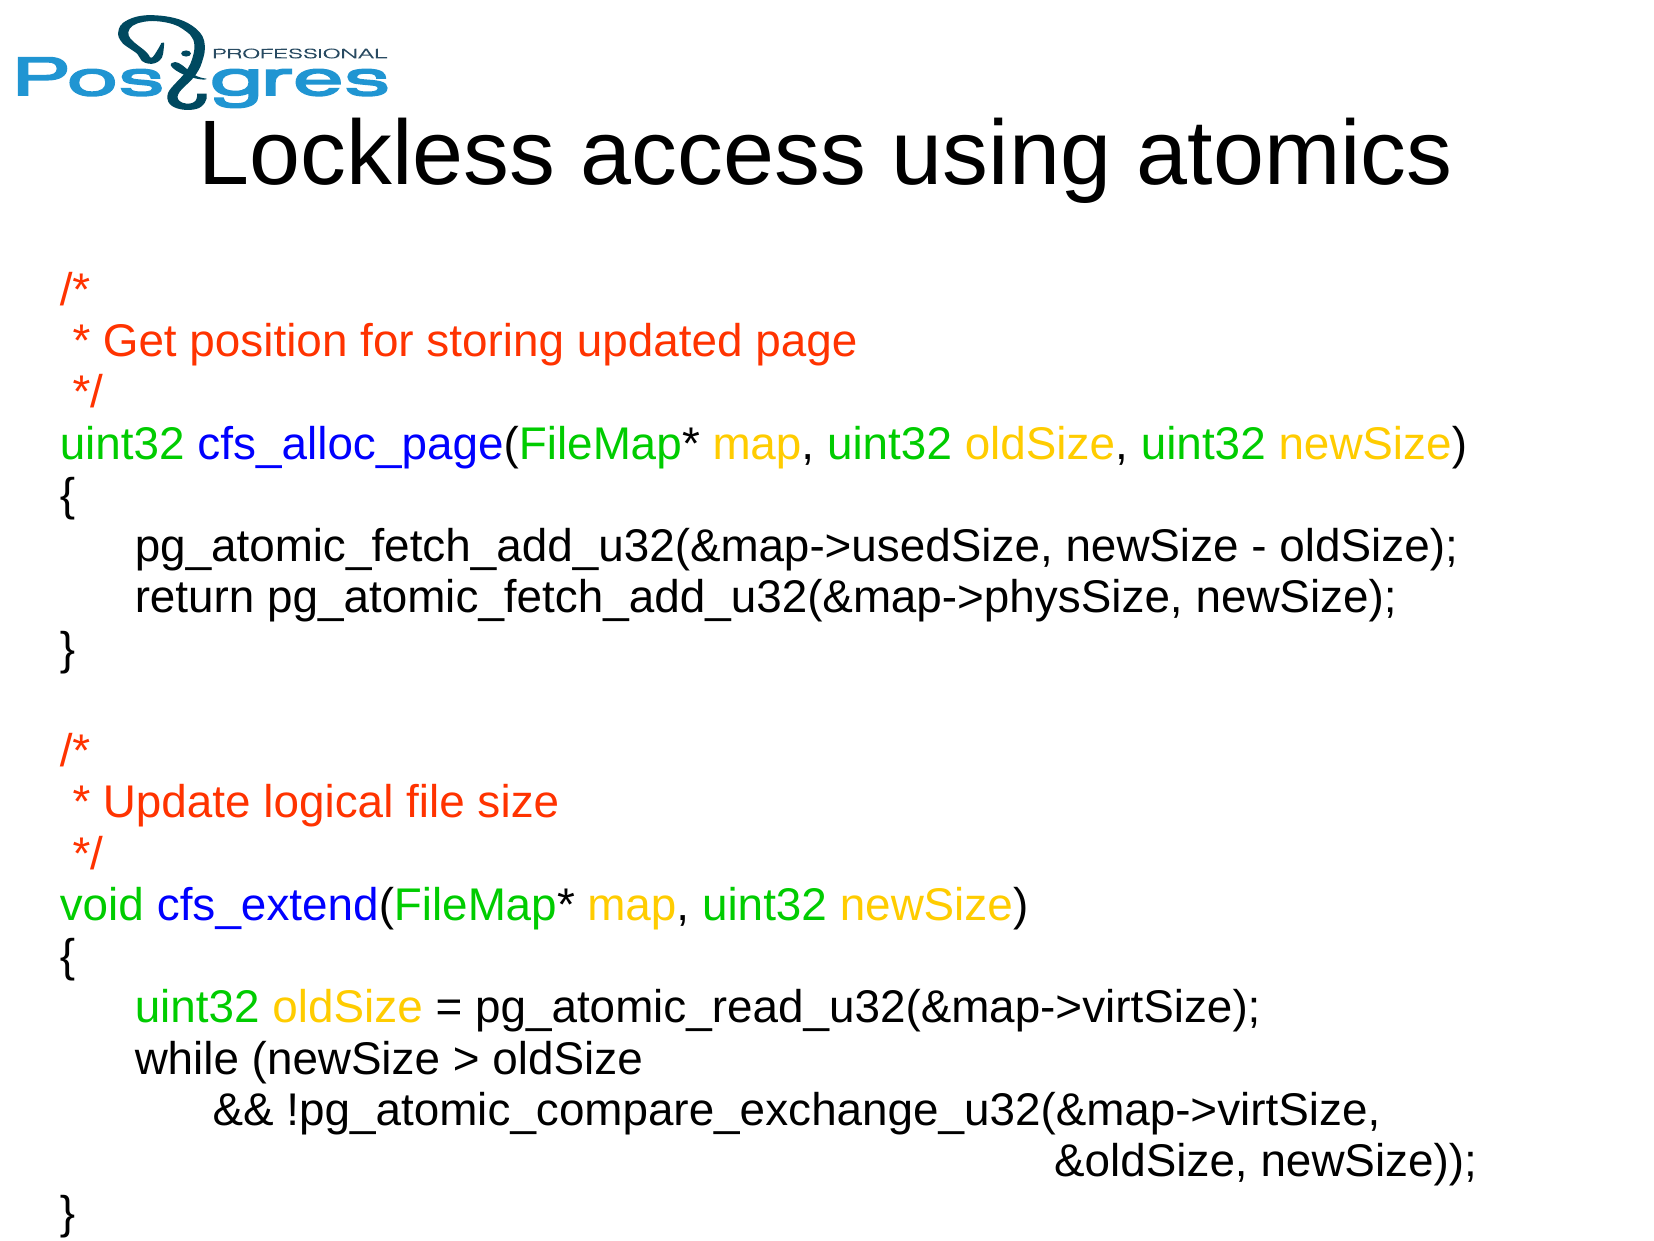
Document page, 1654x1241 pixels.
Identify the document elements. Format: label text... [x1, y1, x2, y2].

text_box /* * Get position for storing updated page */ uint32 cfs_alloc_page(FileMap* map, uint32 oldSize, uint32 newSize) { pg_atomic_fetch_add_u32(&map->usedSize, newSize - oldSize); return pg_atomic_fetch_add_u32(&map->physSize, newSize); } /* * Update logical file size */ void cfs_extend(FileMap* map, uint32 newSize) { uint32 oldSize = pg_atomic_read_u32(&map->virtSize); while (newSize > oldSize && !pg_atomic_compare_exchange_u32(&map->virtSize, &oldSize, newSize)); } [45, 256, 1561, 1241]
title Lockless access using atomics [82, 49, 1571, 257]
